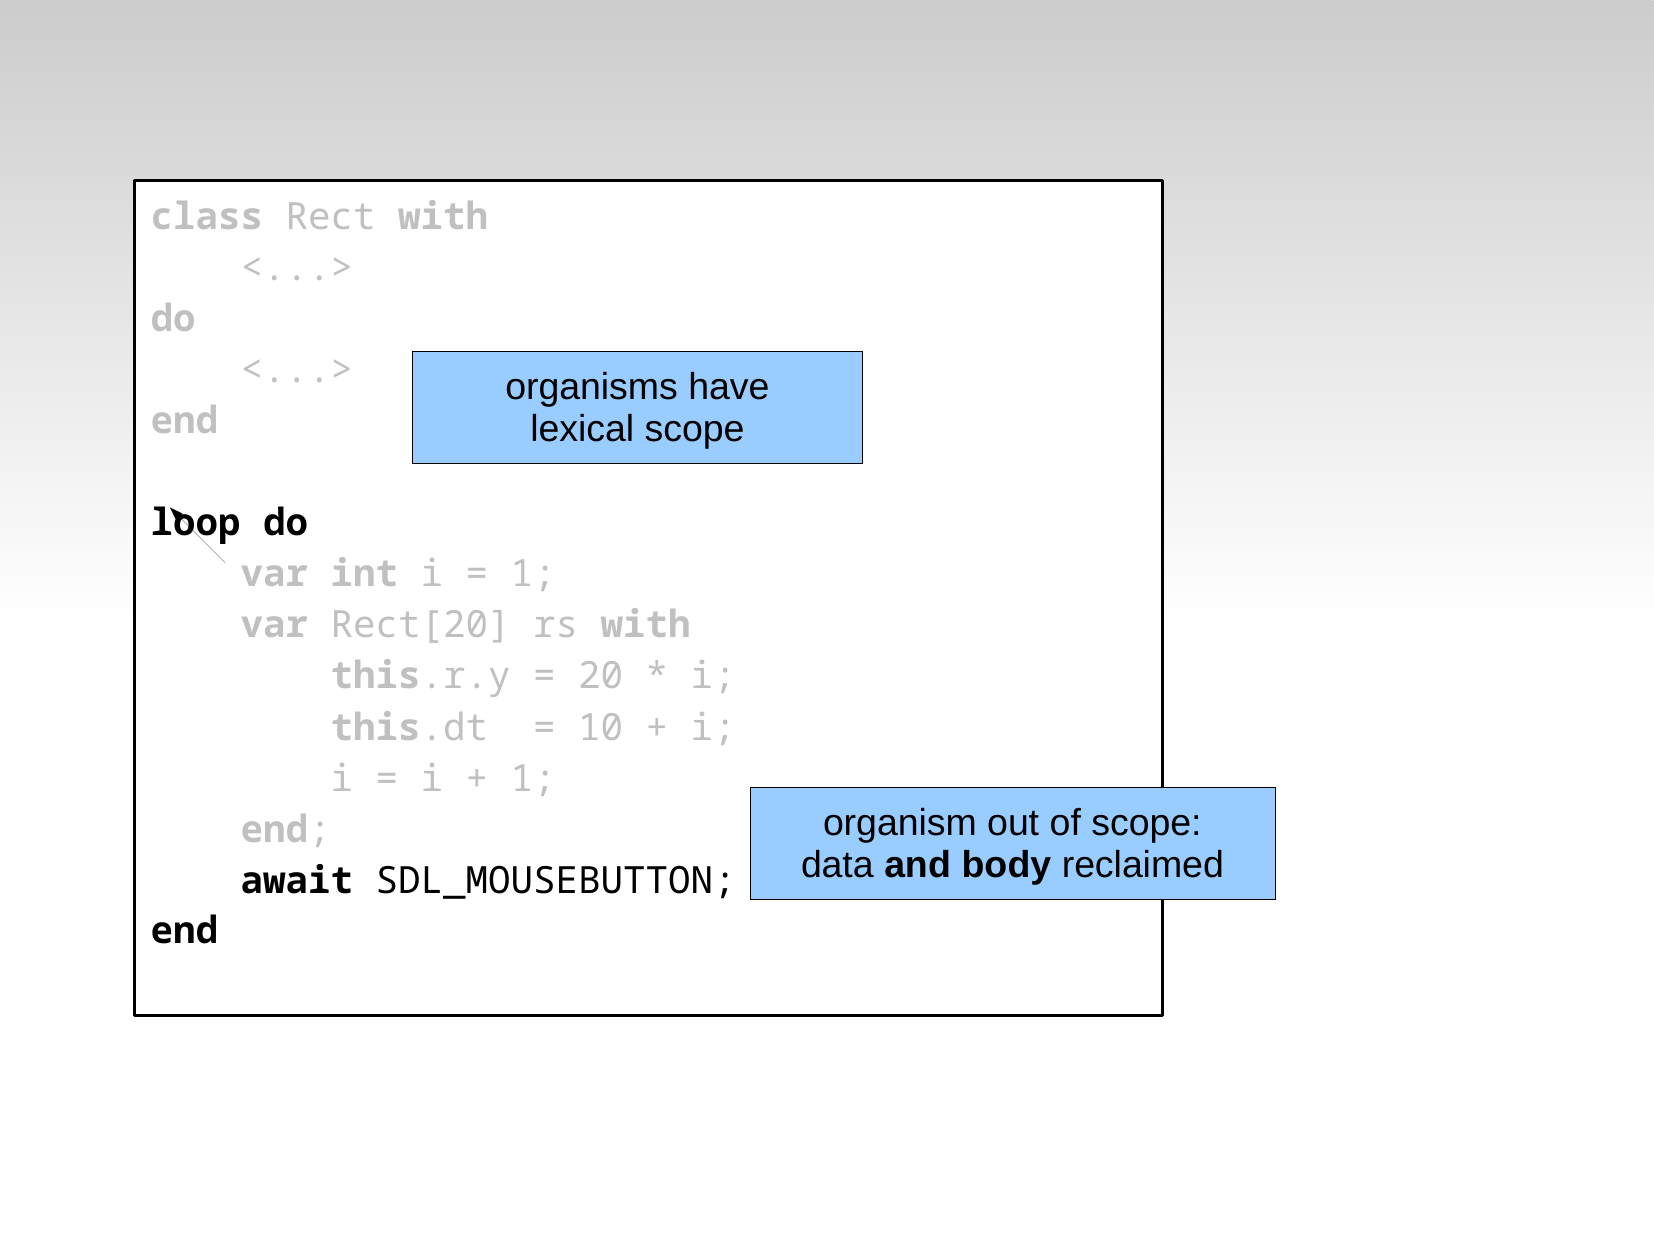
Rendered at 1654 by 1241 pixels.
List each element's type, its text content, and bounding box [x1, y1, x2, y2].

text_box organism out of scope: data and body reclaimed [750, 787, 1276, 900]
text_box class Rect with <...> do <...> end loop do var int i = 1; var Rect[20] rs with this.r.y = 20 * i; this.dt = 10 + i; i = i + 1; end; await SDL_MOUSEBUTTON; end [134, 180, 1163, 912]
text_box organisms have lexical scope [412, 351, 863, 464]
